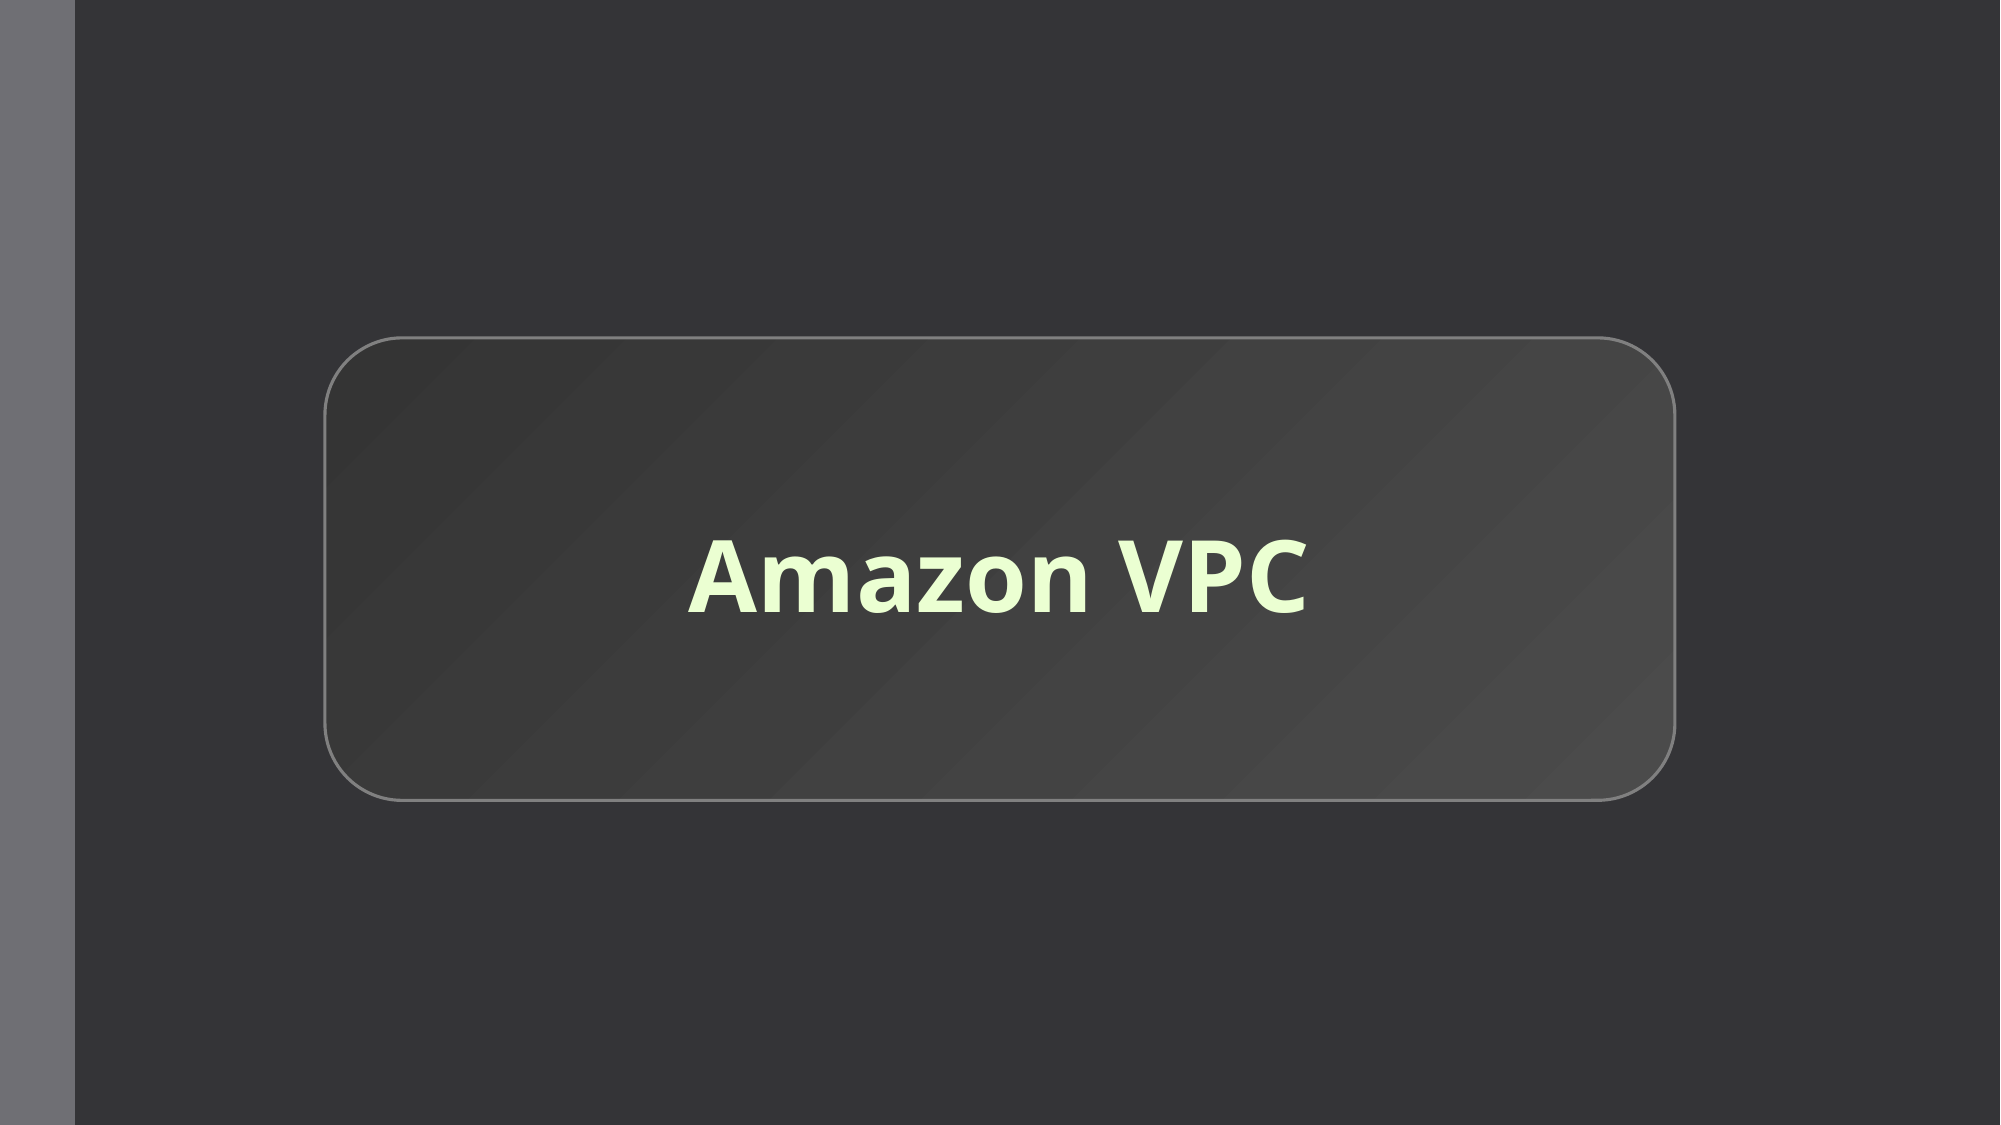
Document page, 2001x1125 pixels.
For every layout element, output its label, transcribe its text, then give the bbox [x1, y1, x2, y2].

text_box Amazon VPC [324, 337, 1675, 801]
